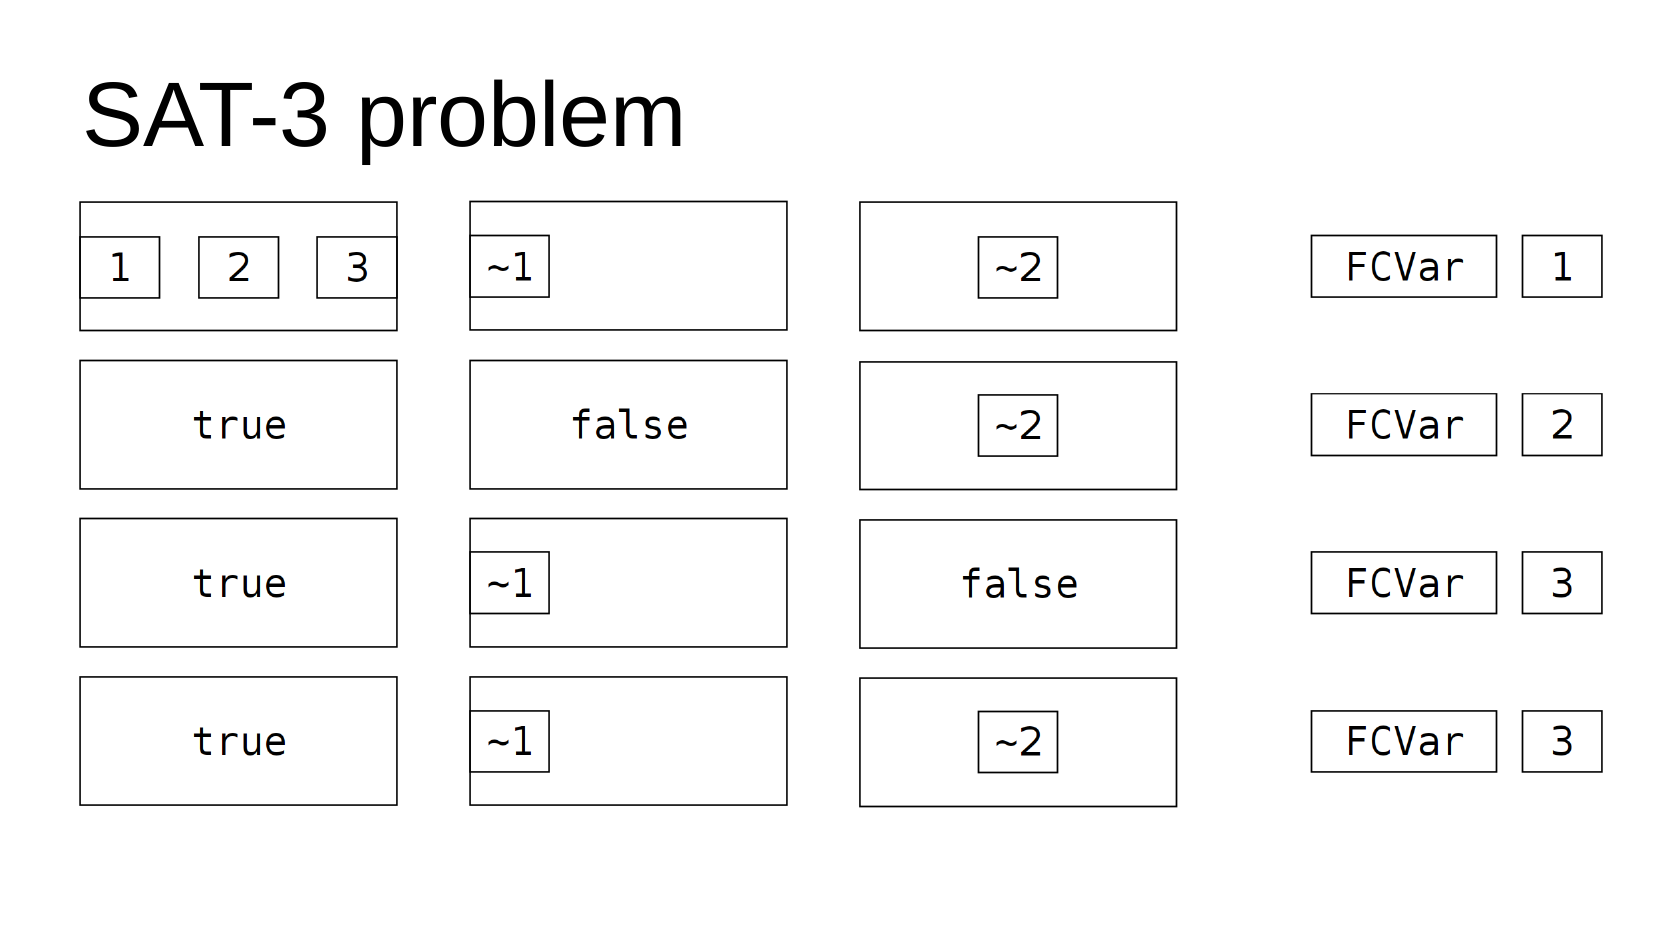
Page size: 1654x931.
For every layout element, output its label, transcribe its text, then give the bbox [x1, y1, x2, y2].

title SAT-3 problem [82, 37, 1571, 177]
picture [55, 177, 1625, 829]
